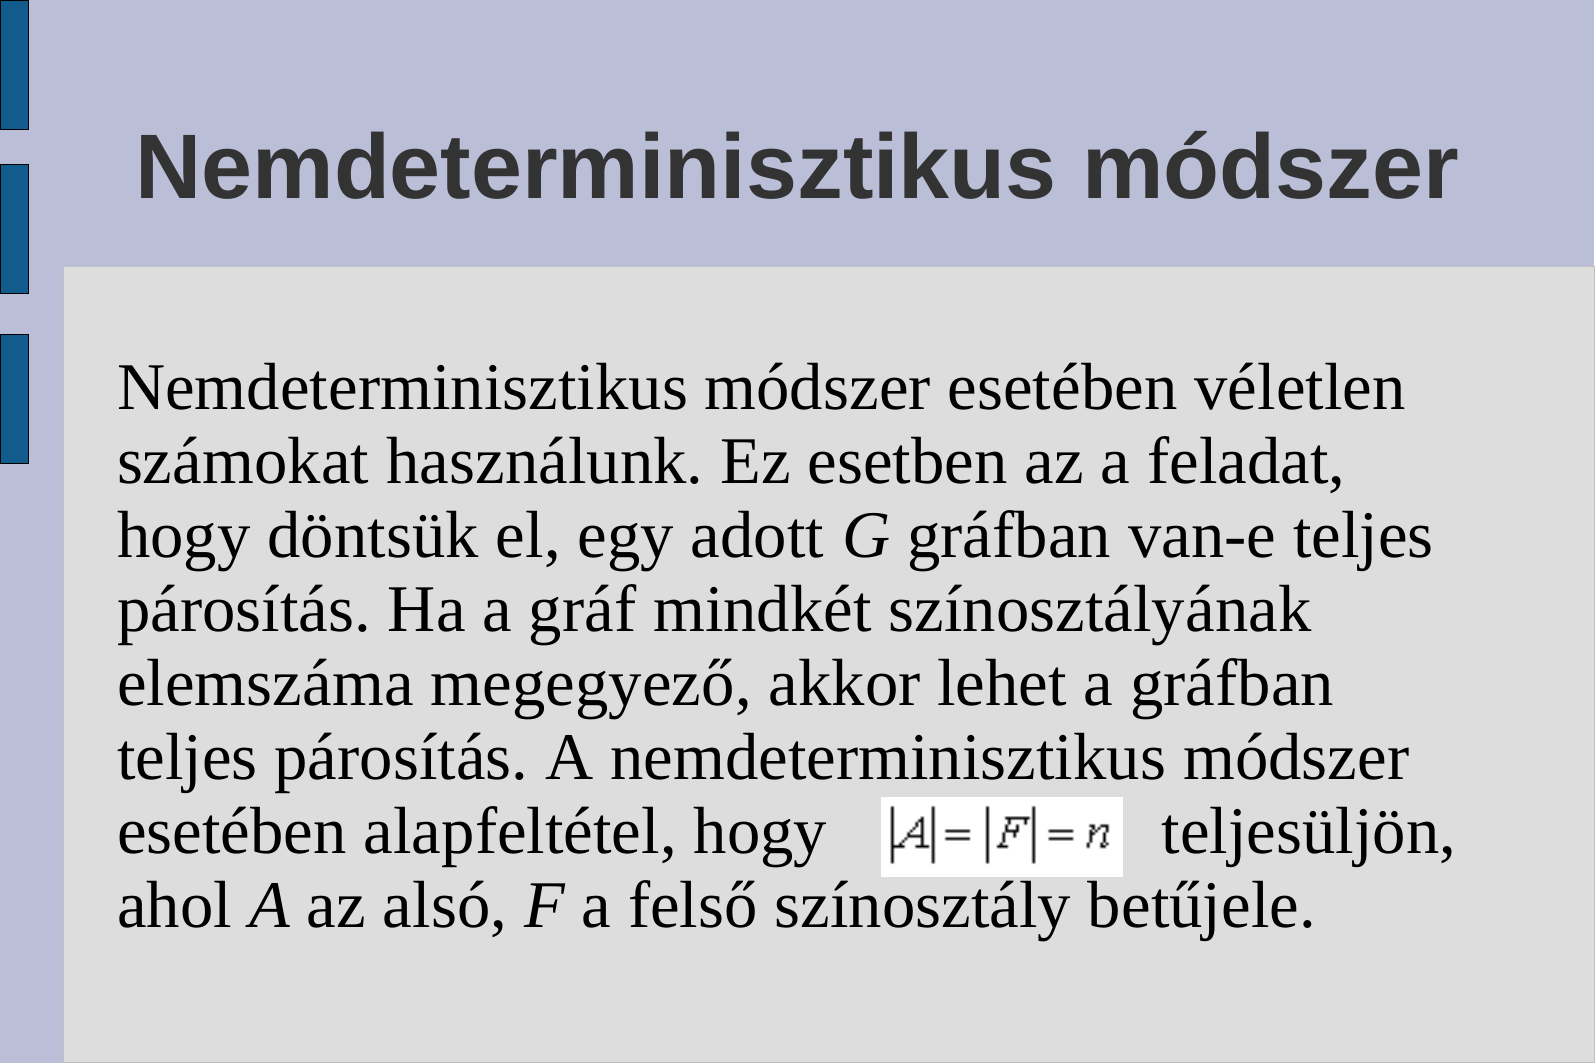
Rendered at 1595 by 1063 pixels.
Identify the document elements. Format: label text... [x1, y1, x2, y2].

picture [881, 797, 1123, 877]
subtitle Nemdeterminisztikus módszer esetében véletlen számokat használunk. Ez esetben az a feladat, hogy döntsük el, egy adott G gráfban van-e teljes párosítás. Ha a gráf mindkét színosztályának elemszáma megegyező, akkor lehet a gráfban teljes párosítás. A nemdeterminisztikus módszer esetében alapfeltétel, hogy teljesüljön, ahol A az alsó, F a felső színosztály betűjele. [117, 302, 1479, 990]
title Nemdeterminisztikus módszer [117, 85, 1479, 249]
